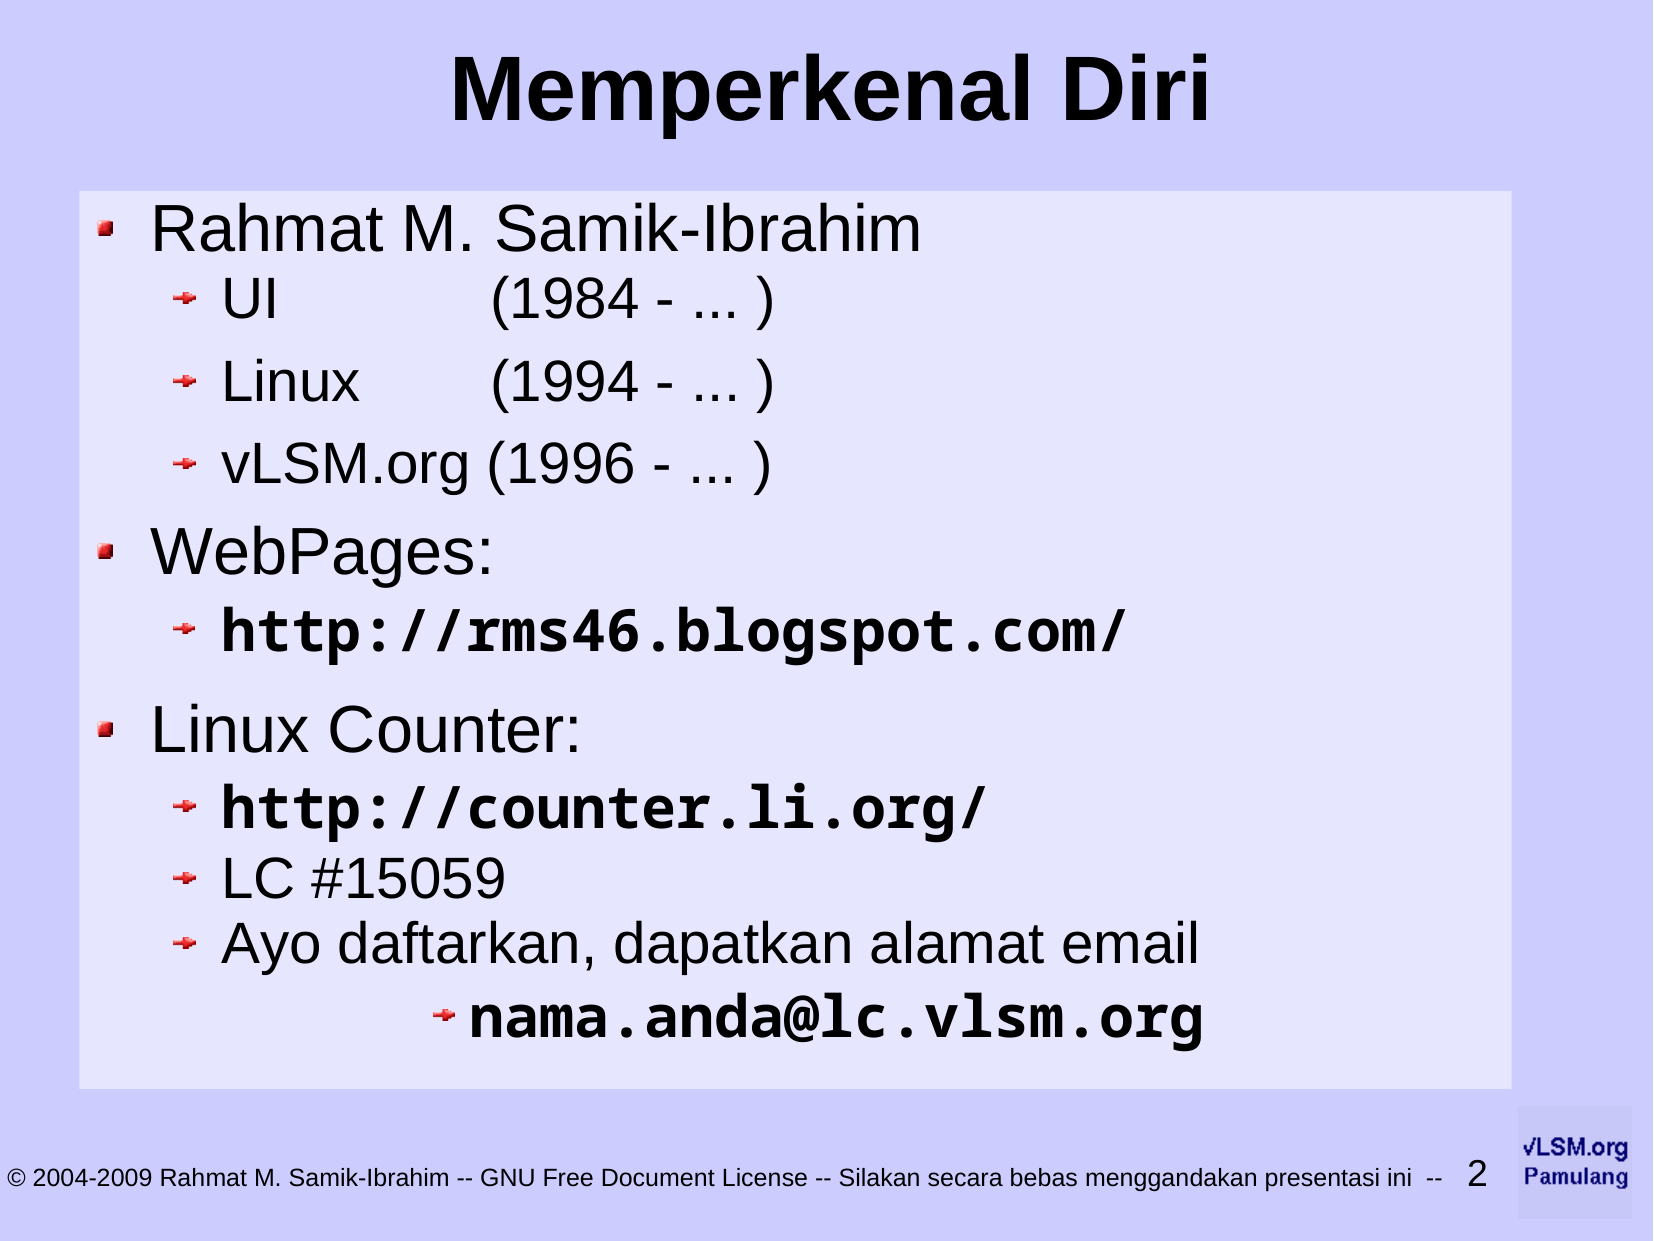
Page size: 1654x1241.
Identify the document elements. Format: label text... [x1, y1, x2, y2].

list Rahmat M. Samik-Ibrahim UI (1984 - ... ) Linux (1994 - ... ) vLSM.org (1996 - ... ) WebPages: http://rms46.blogspot.com/ Linux Counter: http://counter.li.org/ LC #15059 Ayo daftarkan, dapatkan alamat email nama.anda@lc.vlsm.org [79, 190, 1512, 1089]
title Memperkenal Diri [39, 29, 1624, 148]
picture [1518, 1106, 1632, 1219]
